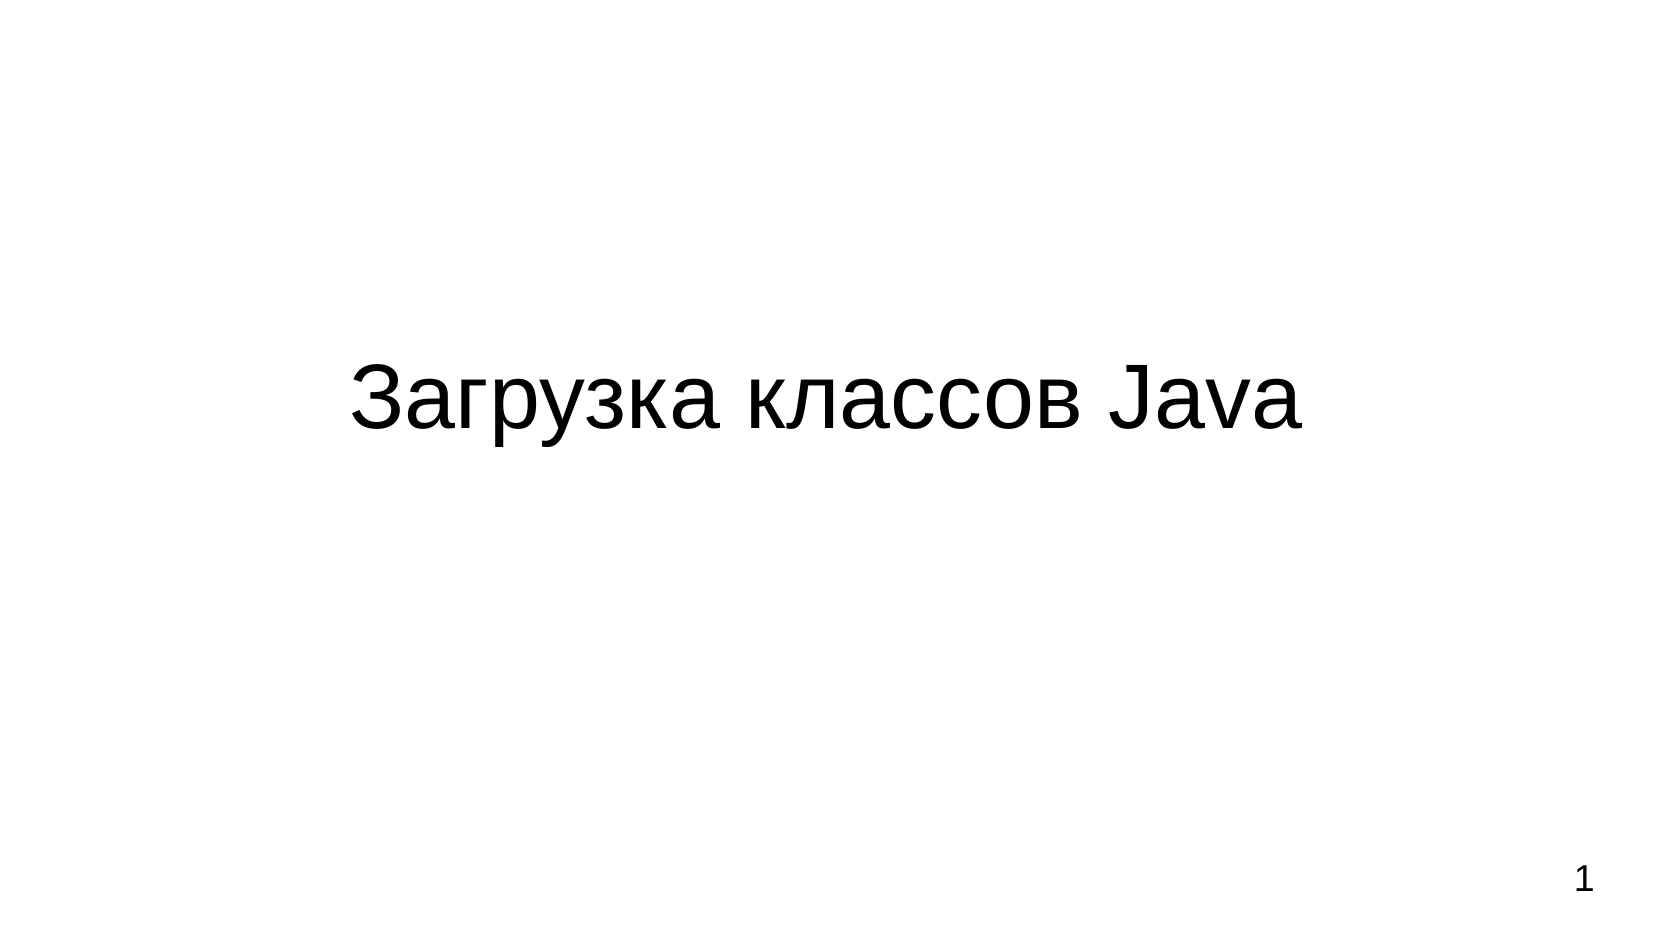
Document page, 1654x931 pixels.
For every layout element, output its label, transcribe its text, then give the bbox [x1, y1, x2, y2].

subtitle Загрузка классов Java [82, 37, 1571, 757]
text_box 1 [1559, 850, 1642, 908]
